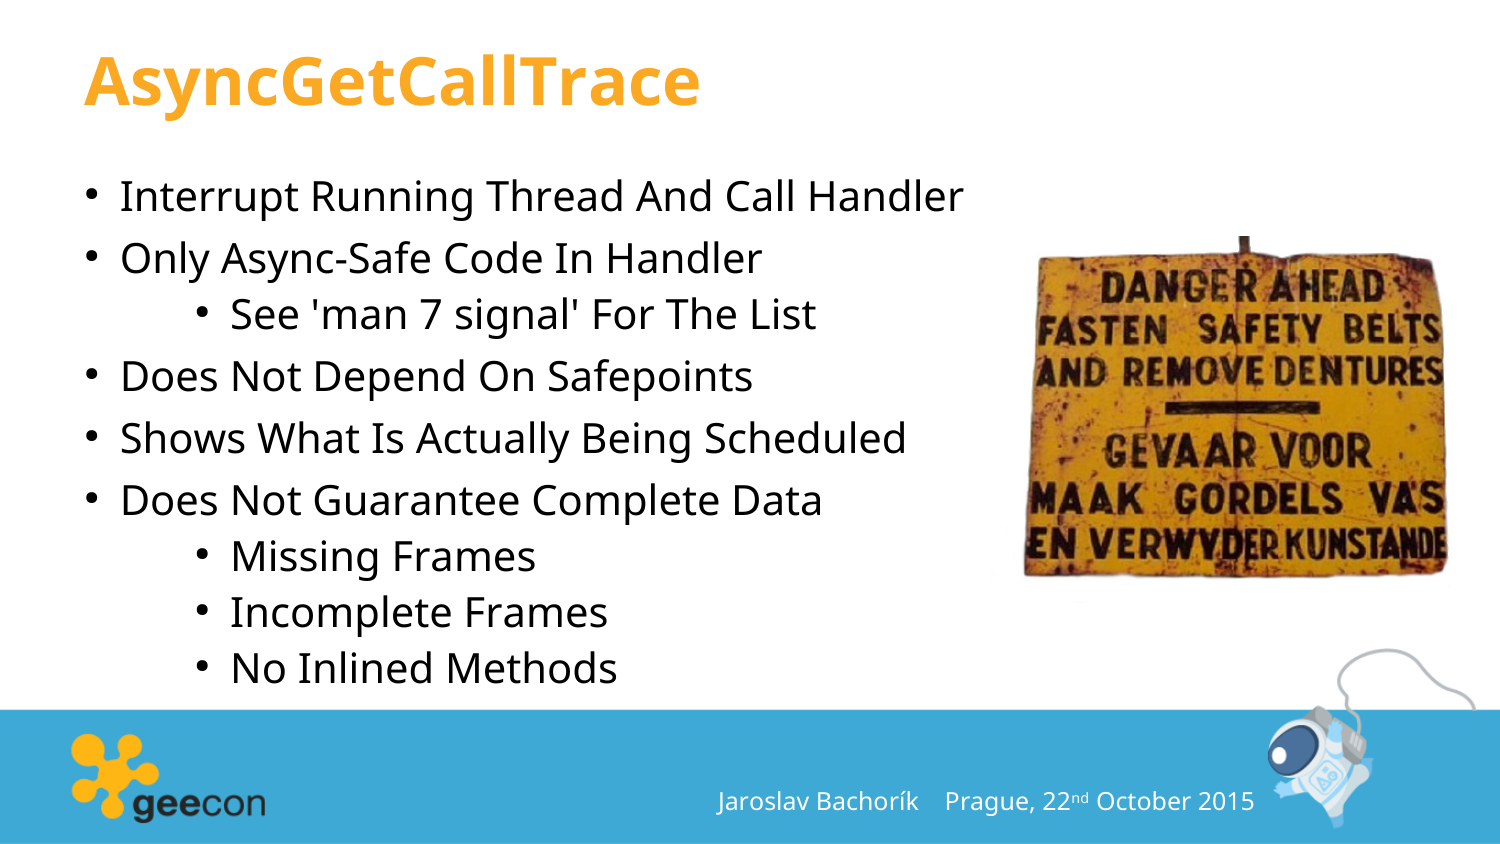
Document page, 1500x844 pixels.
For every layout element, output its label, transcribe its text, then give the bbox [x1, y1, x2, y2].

list Interrupt Running Thread And Call Handler Only Async-Safe Code In Handler See 'man 7 signal' For The List Does Not Depend On Safepoints Shows What Is Actually Being Scheduled Does Not Guarantee Complete Data Missing Frames Incomplete Frames No Inlined Methods [75, 165, 1426, 623]
text_box Jaroslav Bachorík Prague, 22nd October 2015 [442, 778, 1270, 824]
picture [0, 0, 1500, 844]
title AsyncGetCallTrace [75, 33, 1426, 165]
